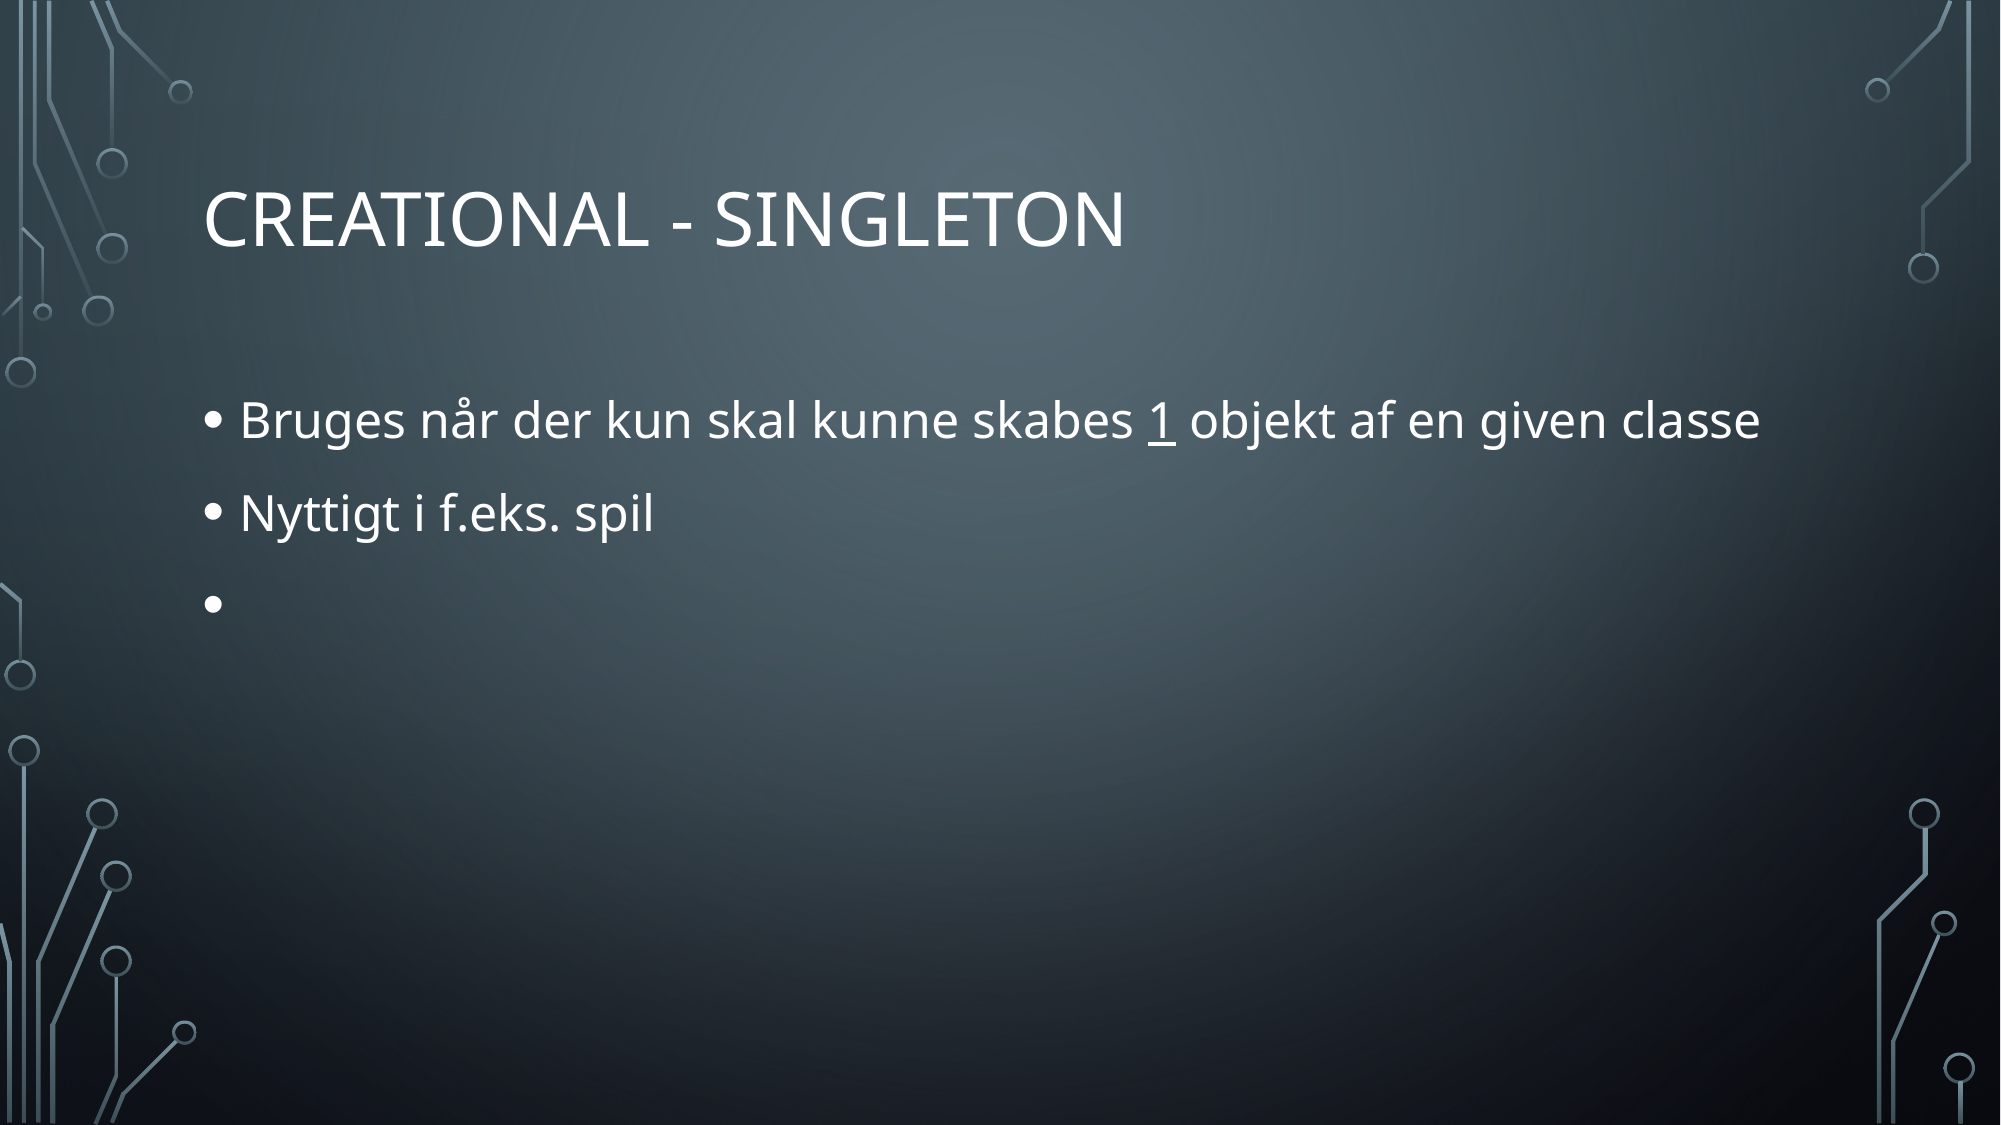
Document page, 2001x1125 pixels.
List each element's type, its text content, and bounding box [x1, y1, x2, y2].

list Bruges når der kun skal kunne skabes 1 objekt af en given classe Nyttigt i f.eks. spil [187, 369, 1813, 951]
title Creational - Singleton [187, 101, 1813, 344]
